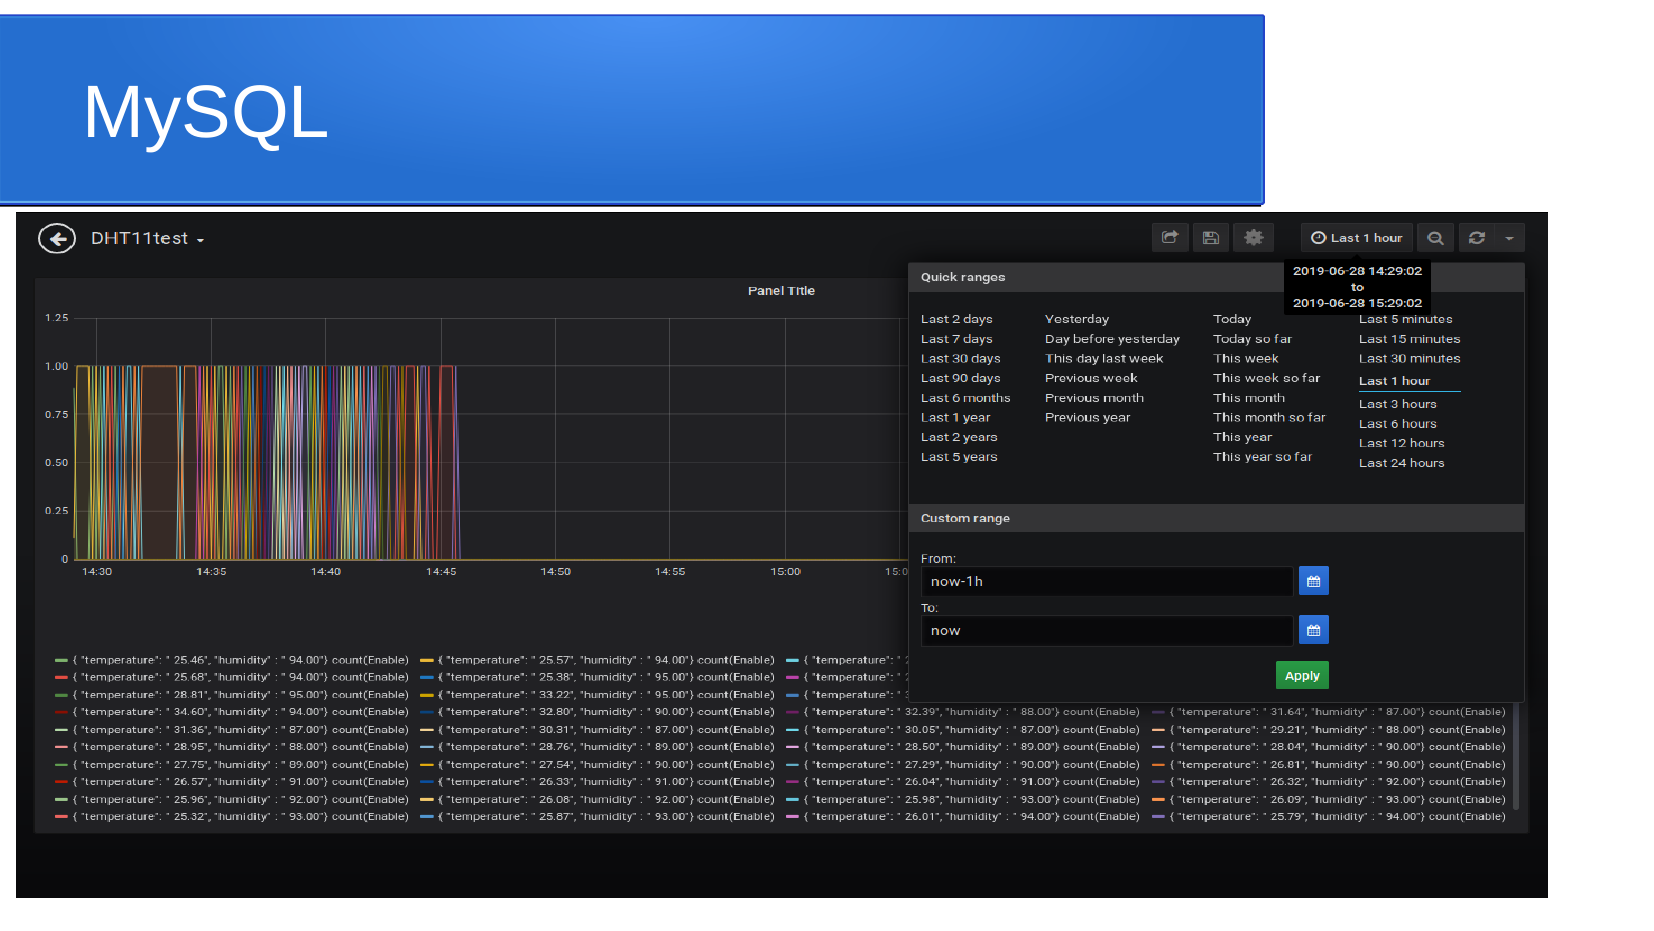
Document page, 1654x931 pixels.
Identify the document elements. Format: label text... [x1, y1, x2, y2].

title MySQL [82, 35, 1235, 189]
picture [16, 212, 1548, 898]
